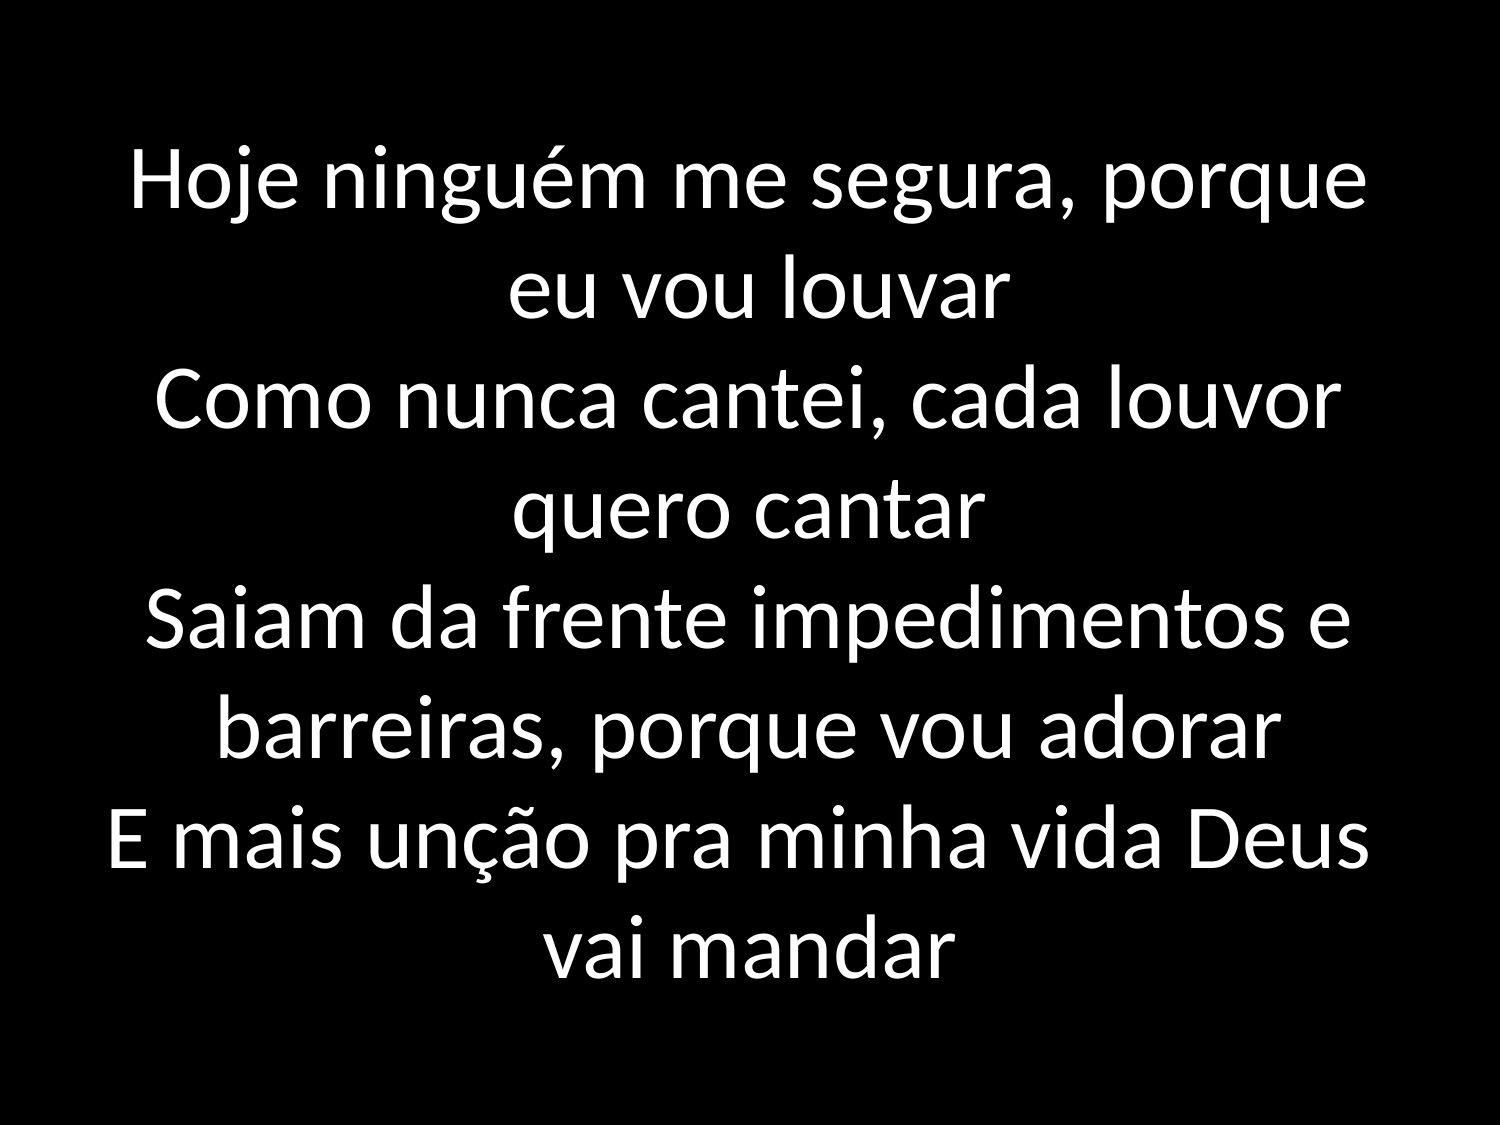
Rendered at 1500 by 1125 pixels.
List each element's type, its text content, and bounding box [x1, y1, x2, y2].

title Hoje ninguém me segura, porque eu vou louvar Como nunca cantei, cada louvor quero cantar Saiam da frente impedimentos e barreiras, porque vou adorar E mais unção pra minha vida Deus vai mandar [23, 23, 1477, 1090]
